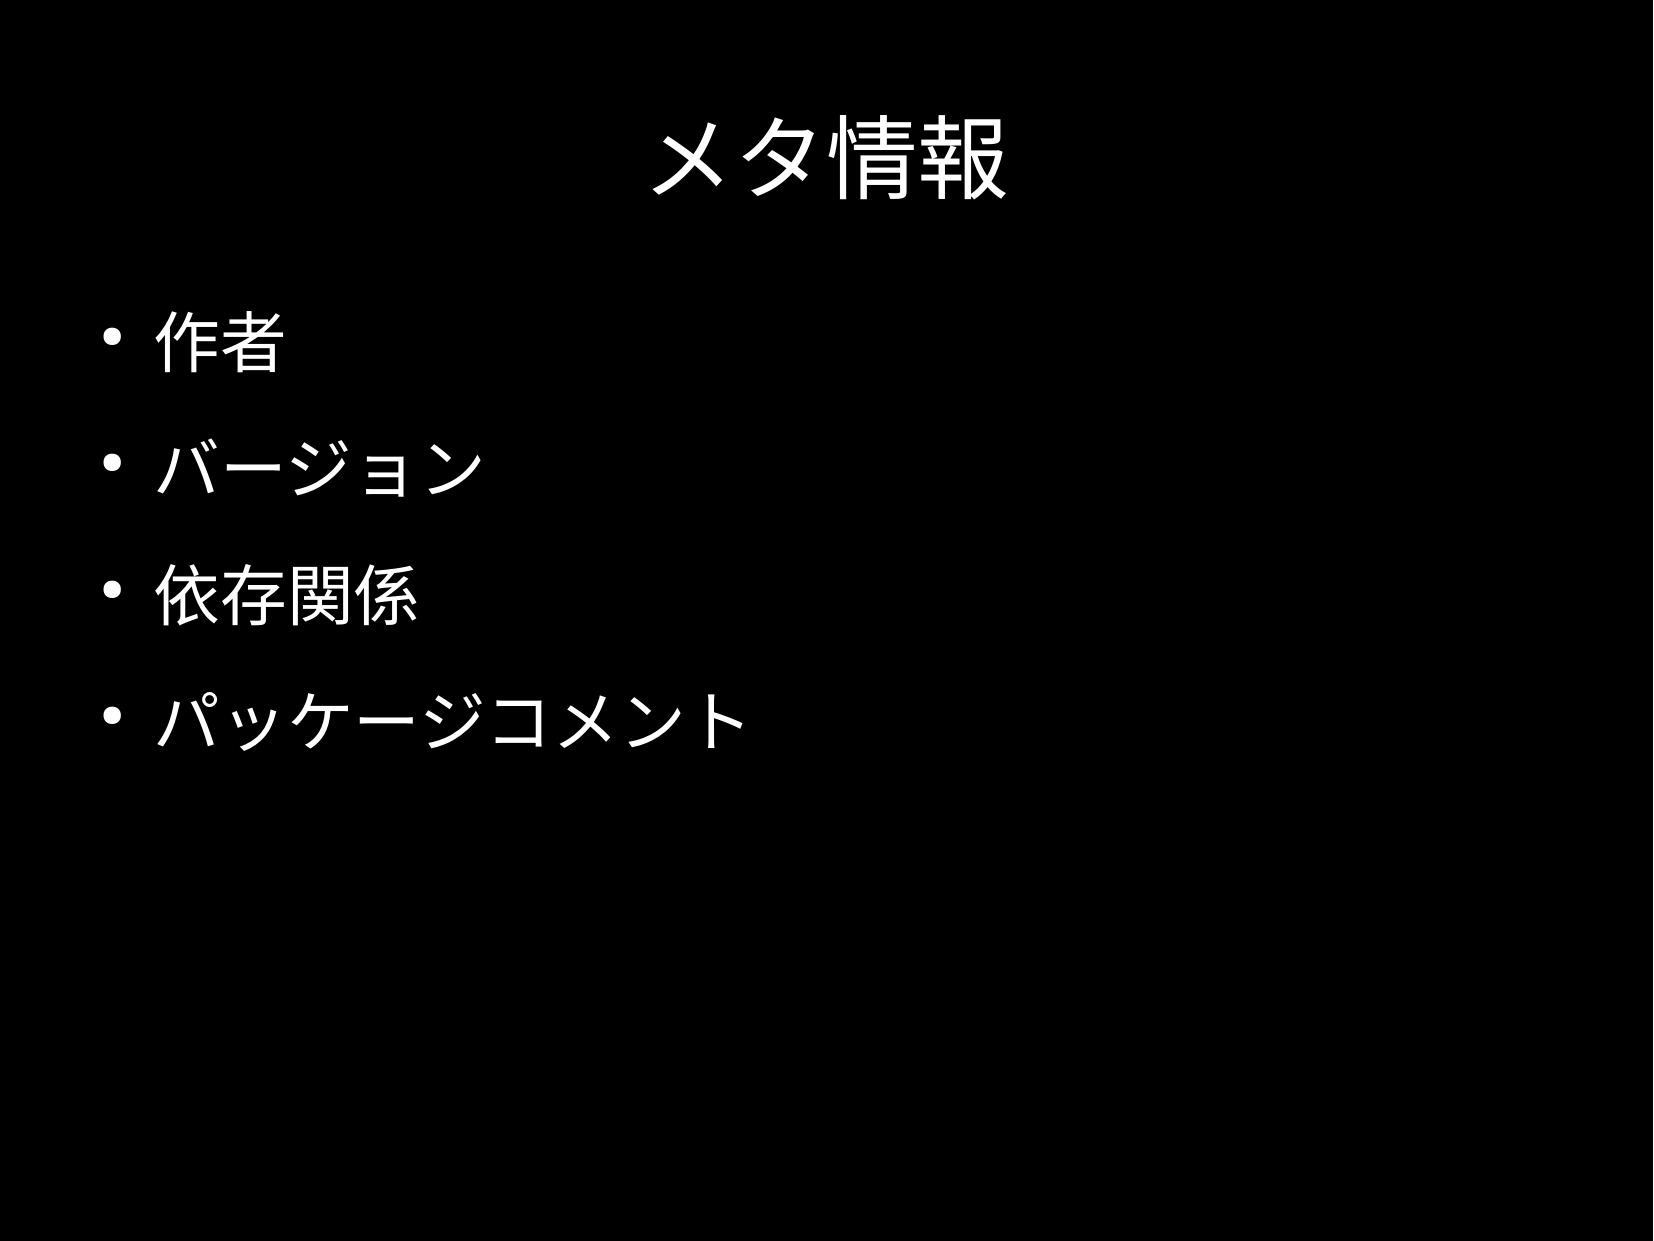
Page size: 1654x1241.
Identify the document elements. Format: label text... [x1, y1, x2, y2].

title メタ情報 [82, 49, 1571, 257]
list 作者 バージョン 依存関係 パッケージコメント [82, 290, 1571, 1010]
